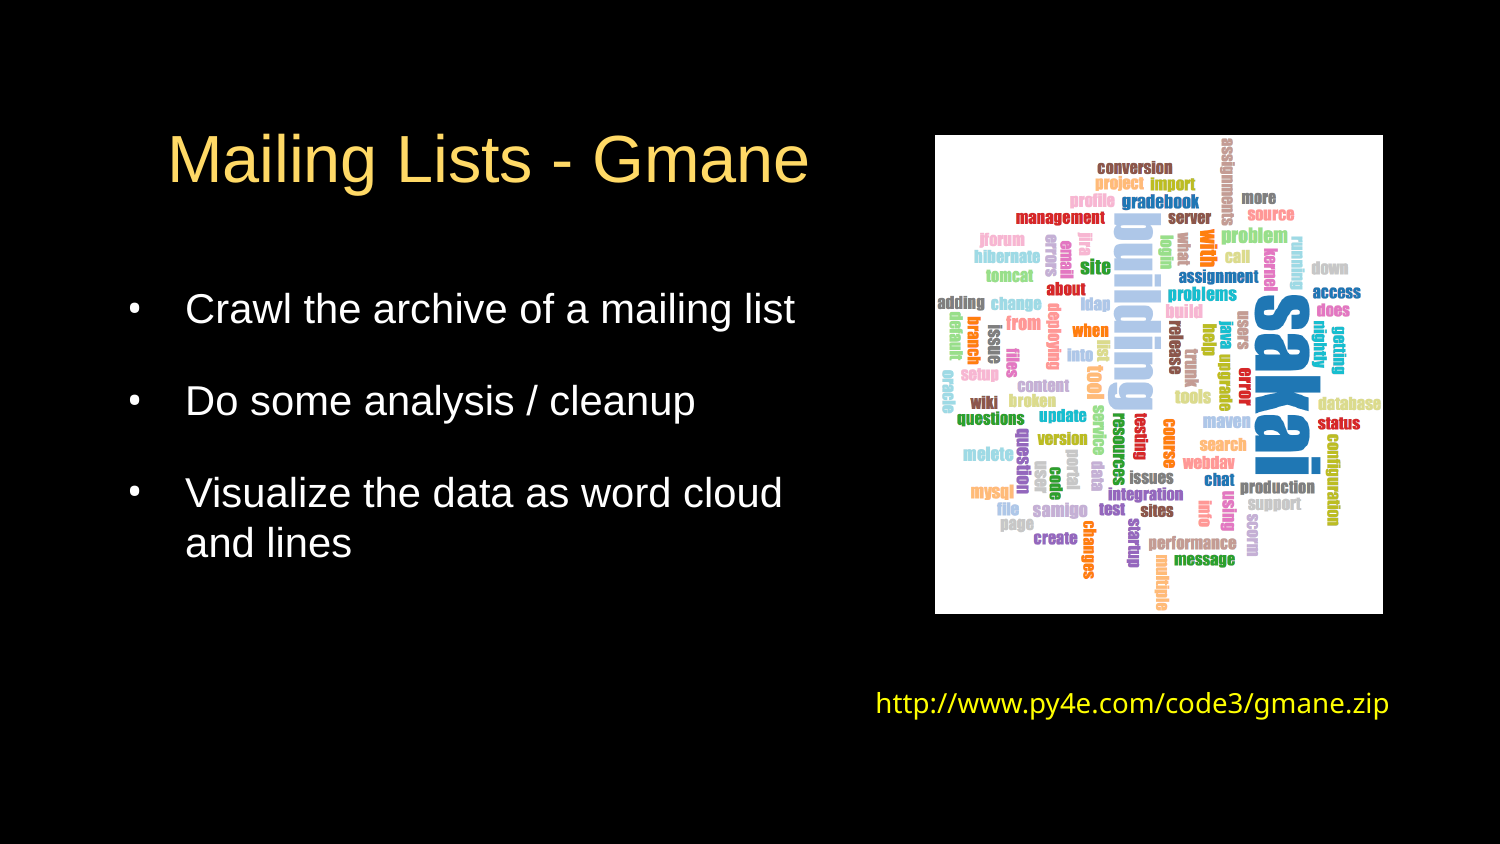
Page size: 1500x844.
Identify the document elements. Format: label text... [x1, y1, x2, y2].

text_box Crawl the archive of a mailing list Do some analysis / cleanup Visualize the data as word cloud and lines [106, 234, 849, 614]
text_box Mailing Lists - Gmane [106, 76, 872, 235]
picture [935, 135, 1383, 614]
text_box http://www.py4e.com/code3/gmane.zip [796, 685, 1469, 732]
